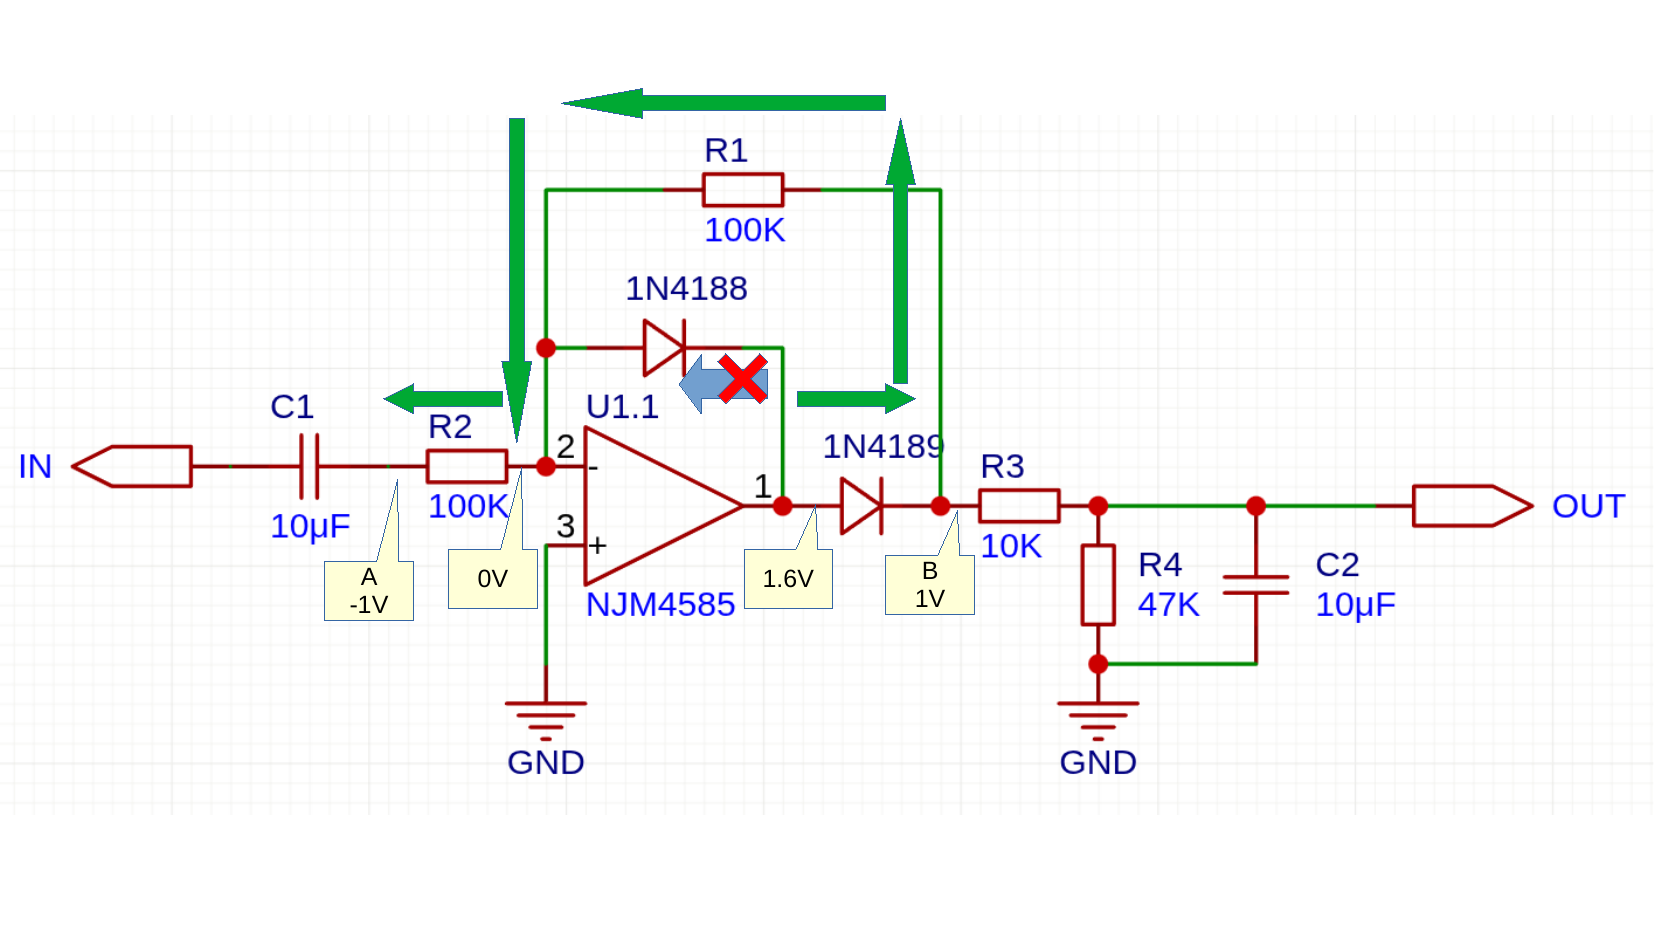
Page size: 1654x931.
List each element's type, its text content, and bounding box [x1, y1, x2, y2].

text_box [885, 118, 916, 384]
text_box [679, 353, 768, 414]
text_box A -1V [324, 479, 414, 621]
text_box 1.6V [744, 504, 833, 609]
text_box [561, 88, 886, 119]
text_box [383, 383, 503, 414]
text_box 0V [448, 467, 538, 609]
text_box B 1V [885, 510, 975, 615]
text_box [501, 118, 532, 443]
text_box [797, 383, 916, 414]
picture [0, 115, 1654, 815]
